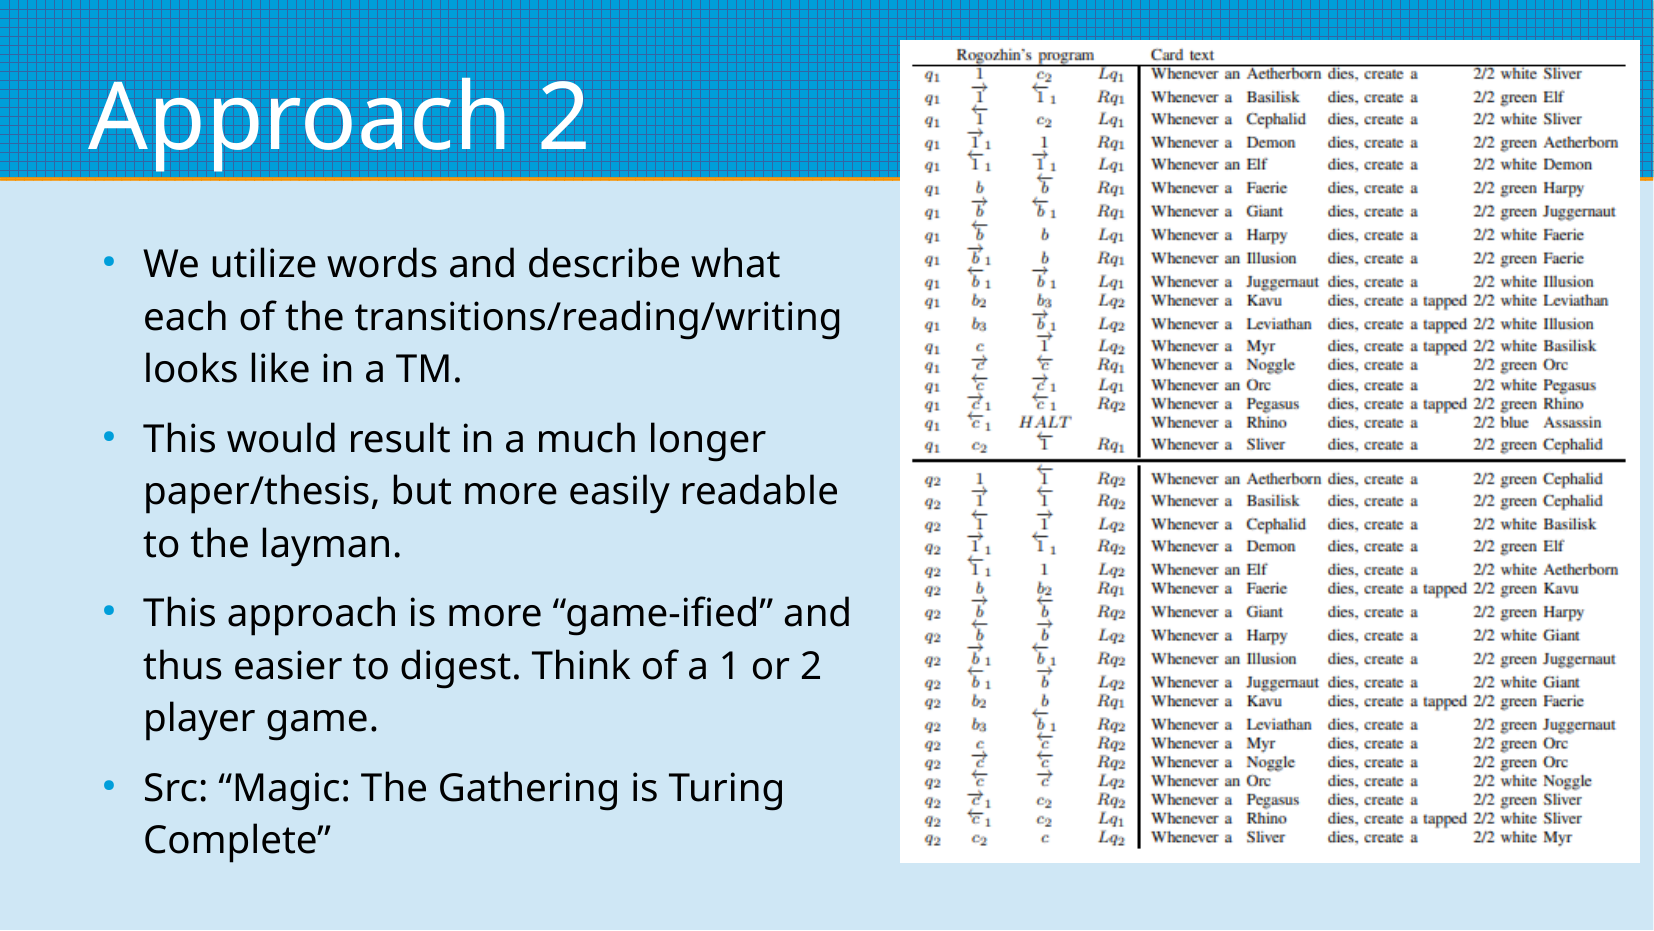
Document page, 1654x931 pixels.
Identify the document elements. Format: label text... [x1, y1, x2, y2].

picture [900, 41, 1640, 863]
list We utilize words and describe what each of the transitions/reading/writing looks like in a TM. This would result in a much longer paper/thesis, but more easily readable to the layman. This approach is more “game-ified” and thus easier to digest. Think of a 1 or 2 player game. Src: “Magic: The Gathering is Turing Complete” [88, 236, 863, 901]
title Approach 2 [88, 14, 1565, 178]
